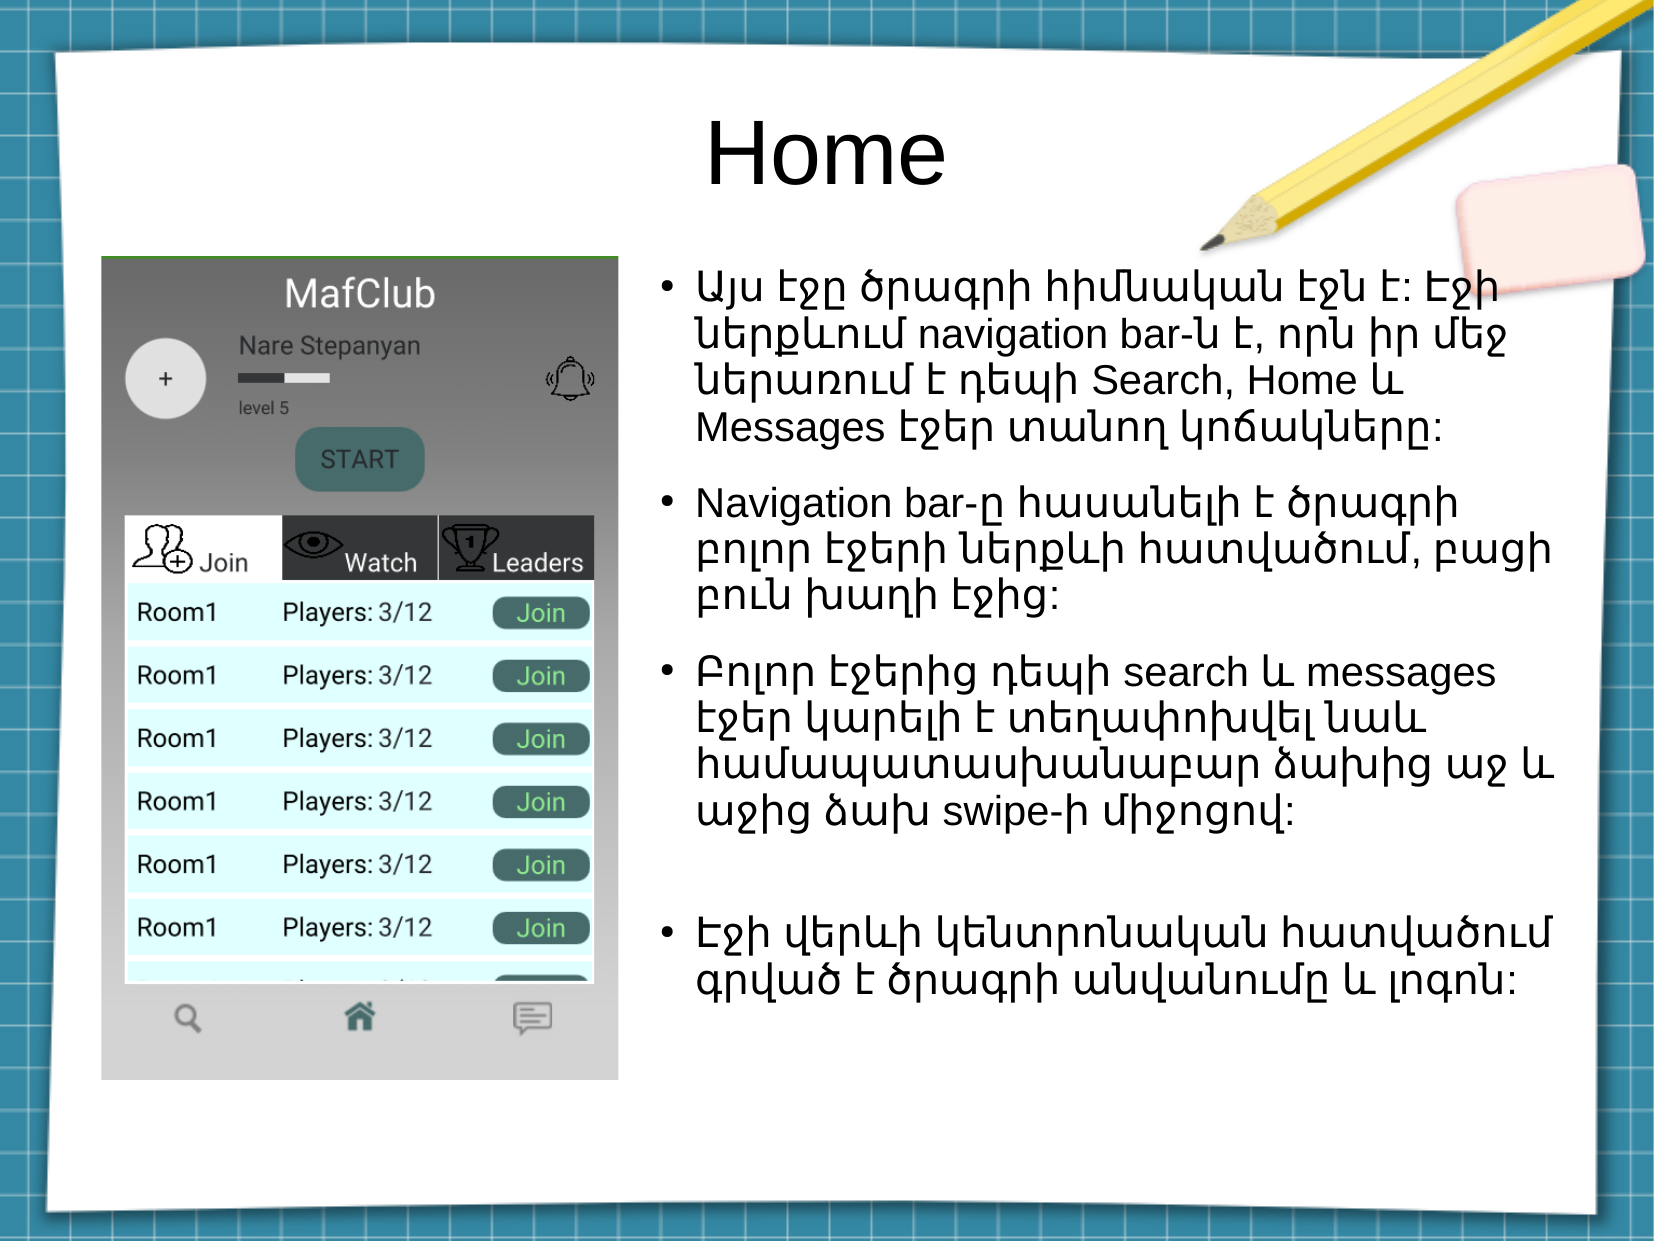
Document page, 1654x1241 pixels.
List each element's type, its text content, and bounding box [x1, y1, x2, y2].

picture [0, 0, 1654, 1241]
title Home [82, 49, 1571, 257]
text_box Այս էջը ծրագրի հիմնական էջն է: Էջի ներքևում navigation bar-ն է, որն իր մեջ ներառում է դեպի Search, Home և Messages էջեր տանող կոճակները: Navigation bar-ը հասանելի է ծրագրի բոլոր էջերի ներքևի հատվածում, բացի բուն խաղի էջից: Բոլոր էջերից դեպի search և messages էջեր կարելի է տեղափոխվել նաև համապատասխանաբար ձախից աջ և աջից ձախ swipe-ի միջոցով: Էջի վերևի կենտրոնական հատվածում գրված է ծրագրի անվանումը և լոգոն: [645, 256, 1576, 1011]
